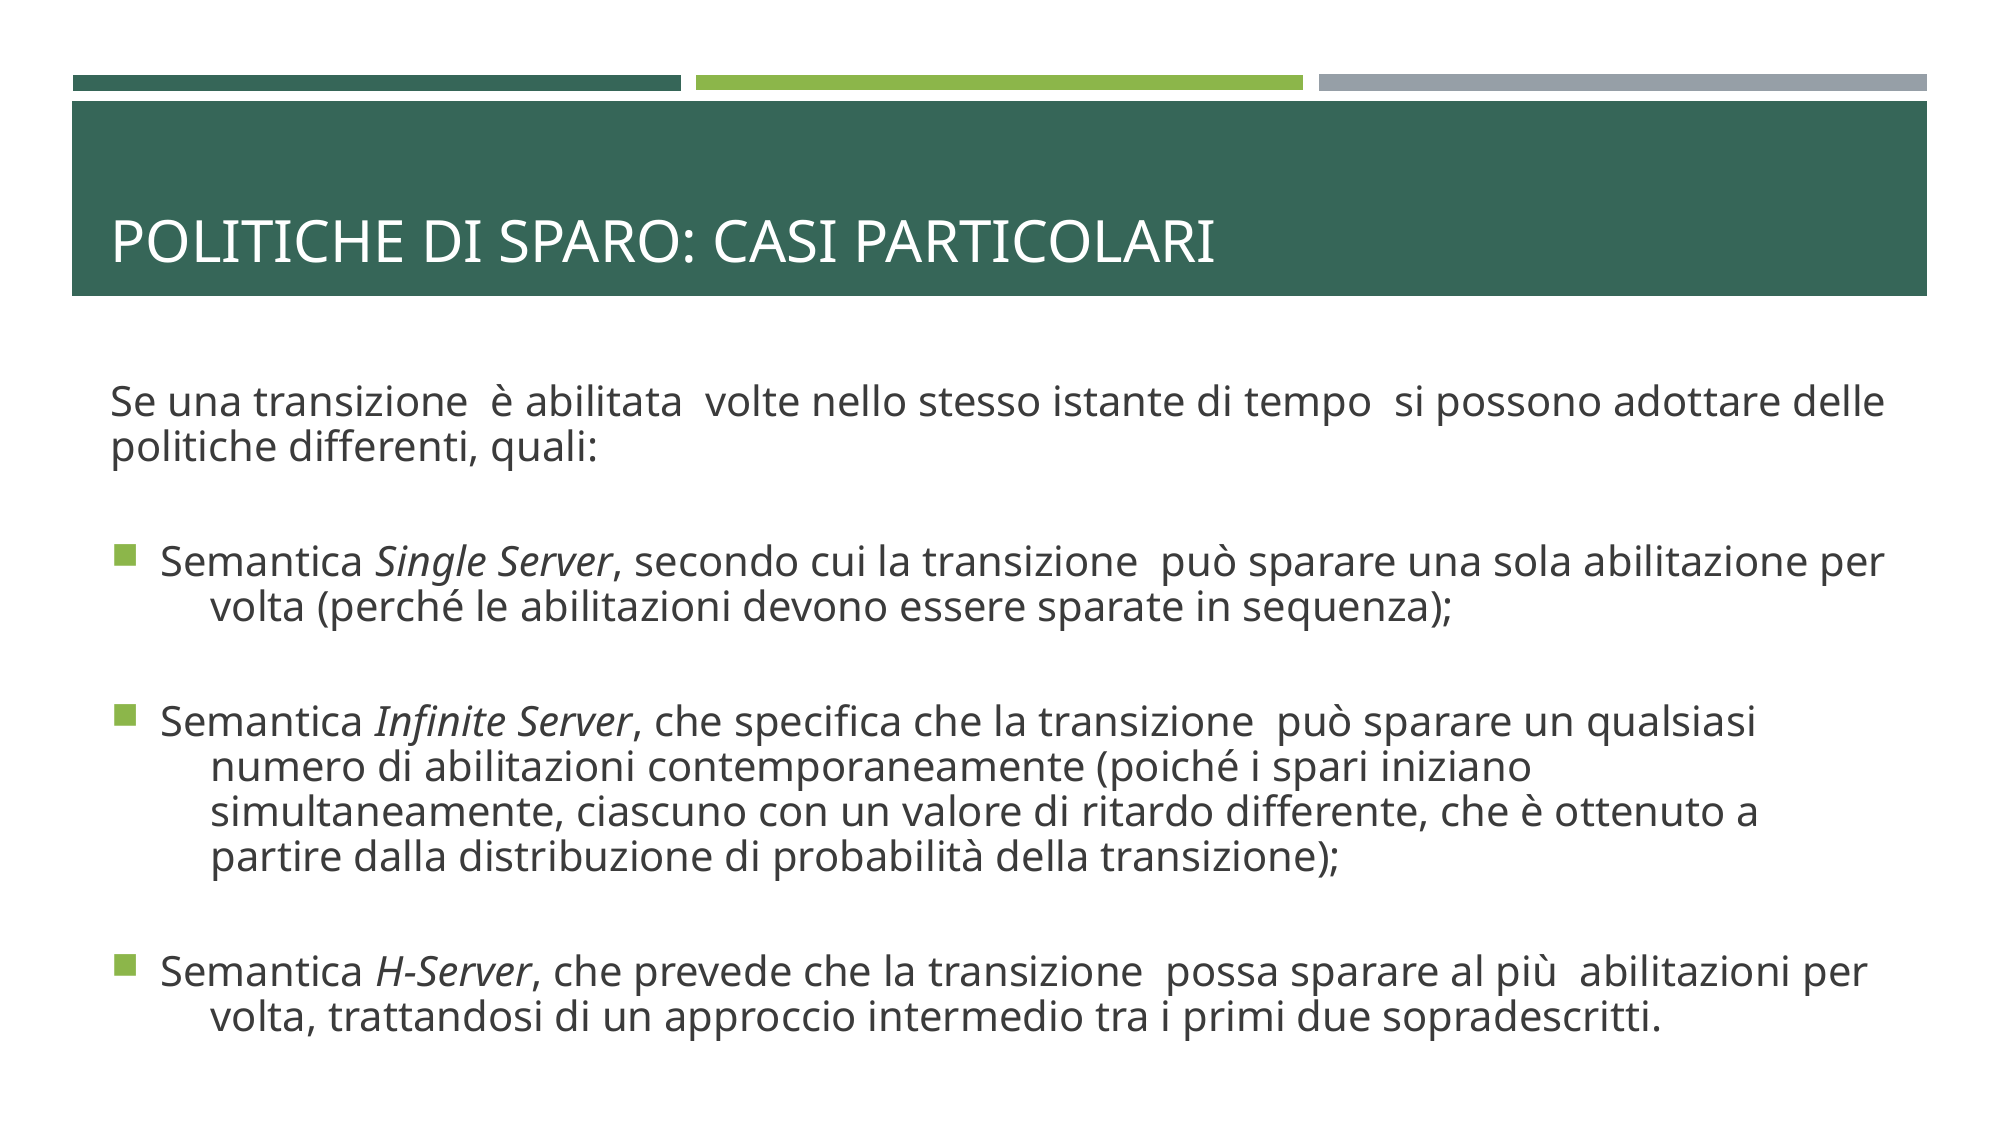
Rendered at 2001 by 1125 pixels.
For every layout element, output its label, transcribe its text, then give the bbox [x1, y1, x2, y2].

list Se una transizione è abilitata volte nello stesso istante di tempo si possono adottare delle politiche differenti, quali: Semantica Single Server, secondo cui la transizione può sparare una sola abilitazione per volta (perché le abilitazioni devono essere sparate in sequenza); Semantica Infinite Server, che specifica che la transizione può sparare un qualsiasi numero di abilitazioni contemporaneamente (poiché i spari iniziano simultaneamente, ciascuno con un valore di ritardo differente, che è ottenuto a partire dalla distribuzione di probabilità della transizione); Semantica H-Server, che prevede che la transizione possa sparare al più abilitazioni per volta, trattandosi di un approccio intermedio tra i primi due sopradescritti. [95, 336, 1905, 1085]
title Politiche di sparo: casi particolari [95, 115, 1905, 282]
